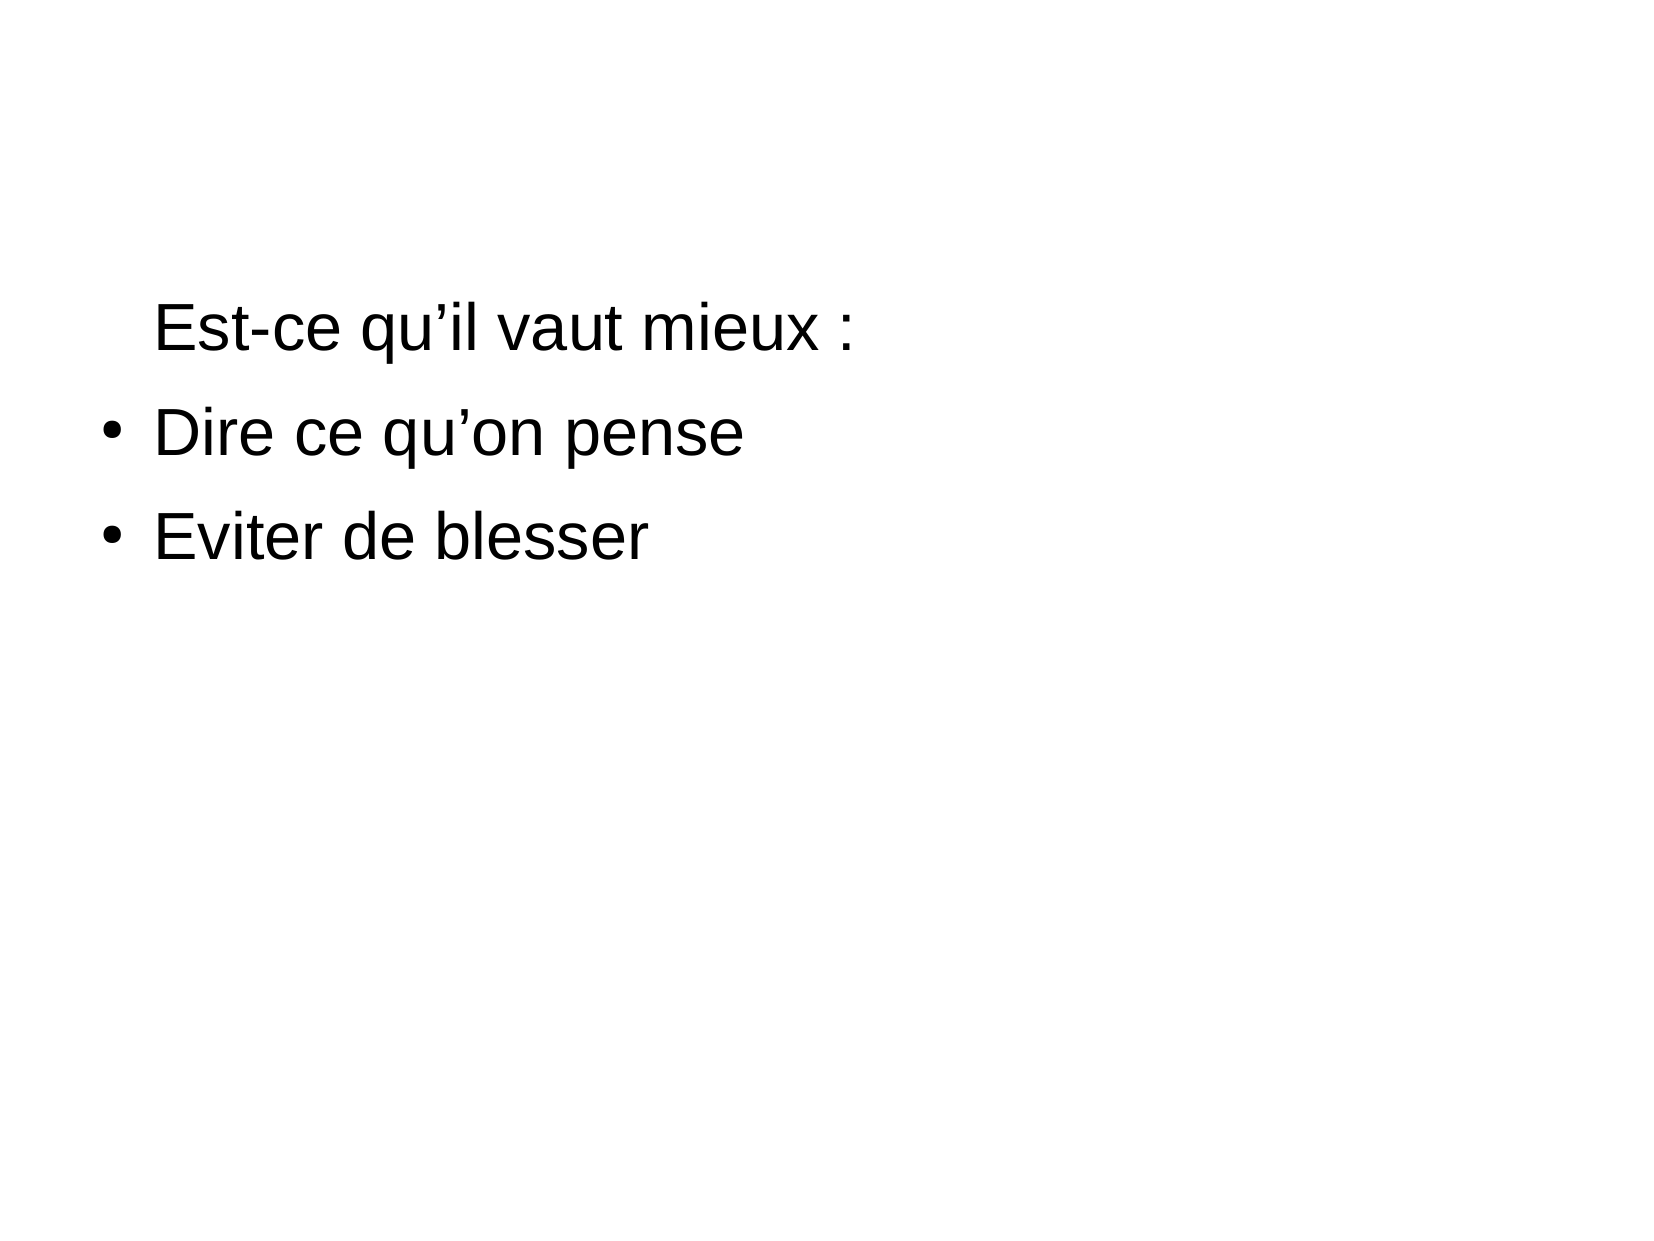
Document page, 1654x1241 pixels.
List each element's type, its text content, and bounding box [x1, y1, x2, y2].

list Est-ce qu’il vaut mieux : Dire ce qu’on pense Eviter de blesser [82, 290, 1571, 1010]
